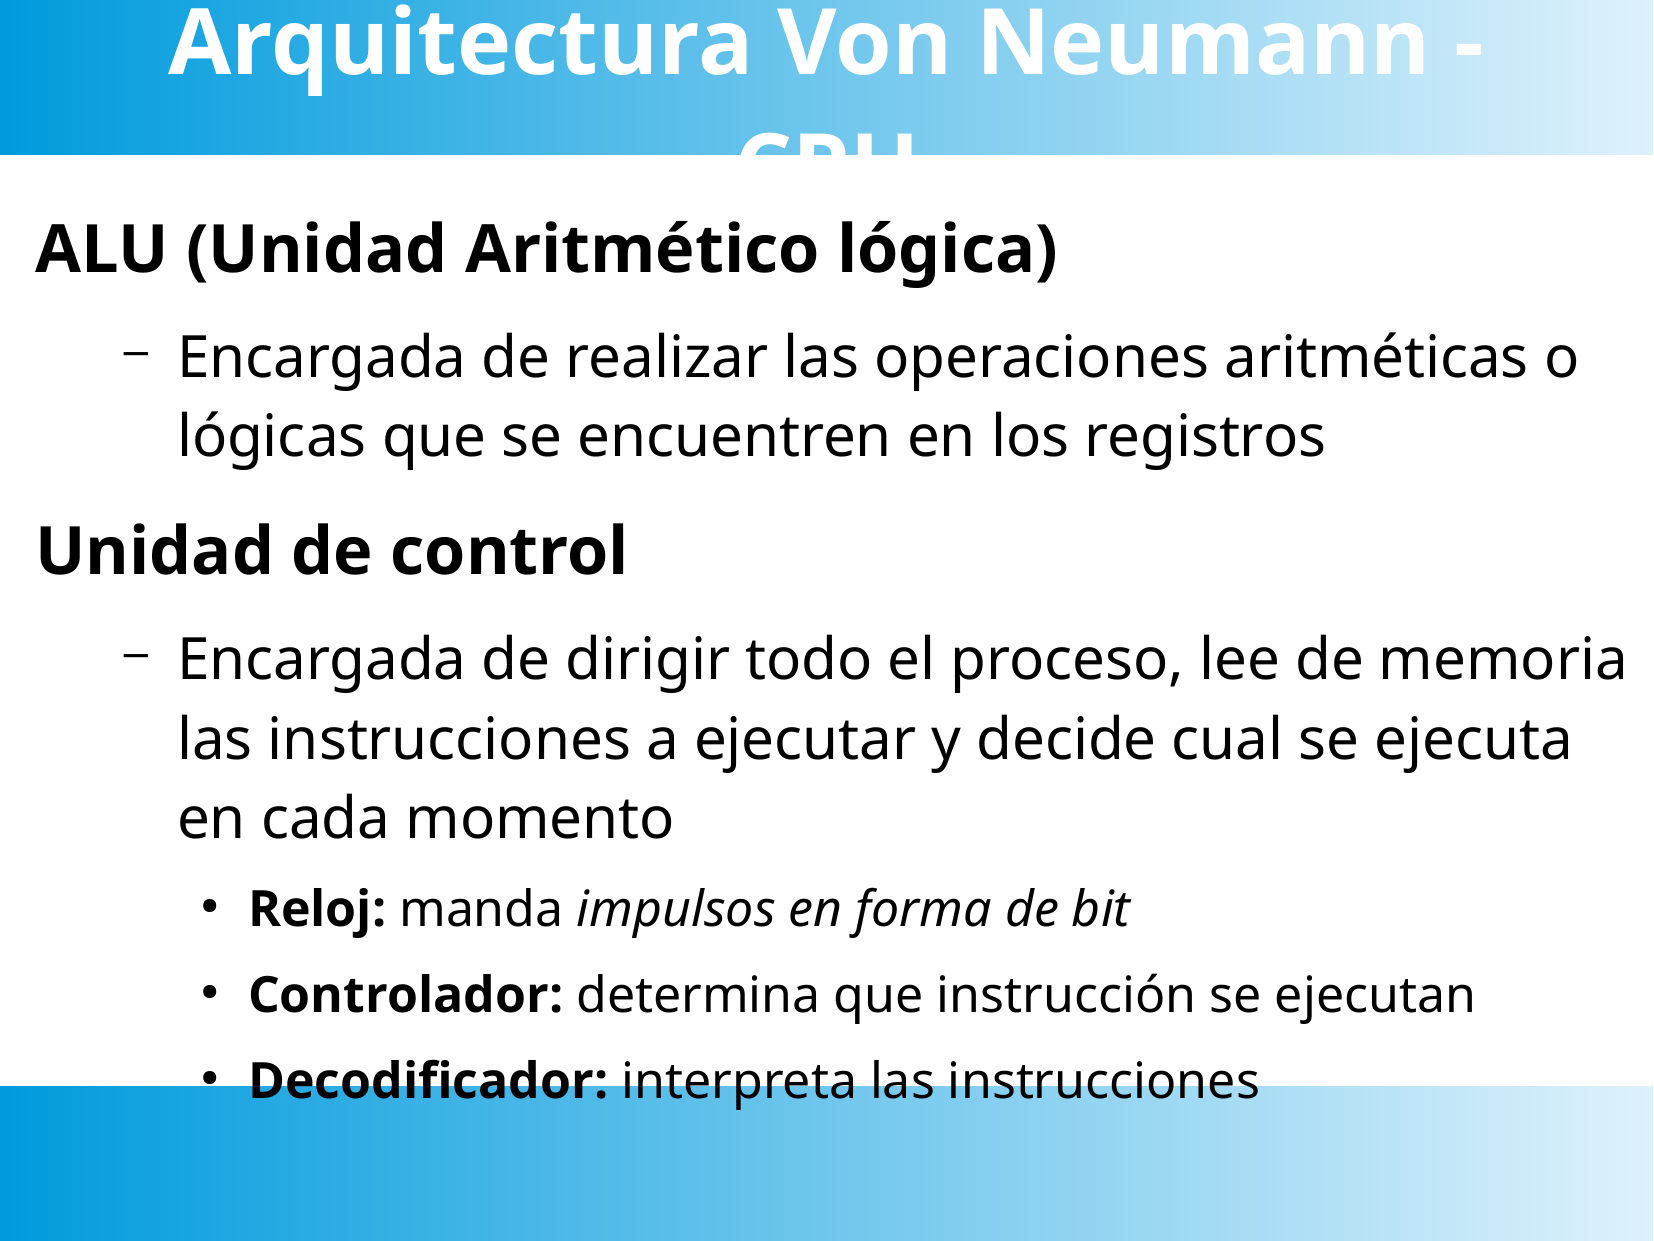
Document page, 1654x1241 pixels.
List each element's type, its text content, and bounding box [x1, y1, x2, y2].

title Arquitectura Von Neumann - CPU [82, 49, 1571, 155]
list ALU (Unidad Aritmético lógica) Encargada de realizar las operaciones aritméticas o lógicas que se encuentren en los registros Unidad de control Encargada de dirigir todo el proceso, lee de memoria las instrucciones a ejecutar y decide cual se ejecuta en cada momento Reloj: manda impulsos en forma de bit Controlador: determina que instrucción se ejecutan Decodificador: interpreta las instrucciones [35, 200, 1630, 1075]
